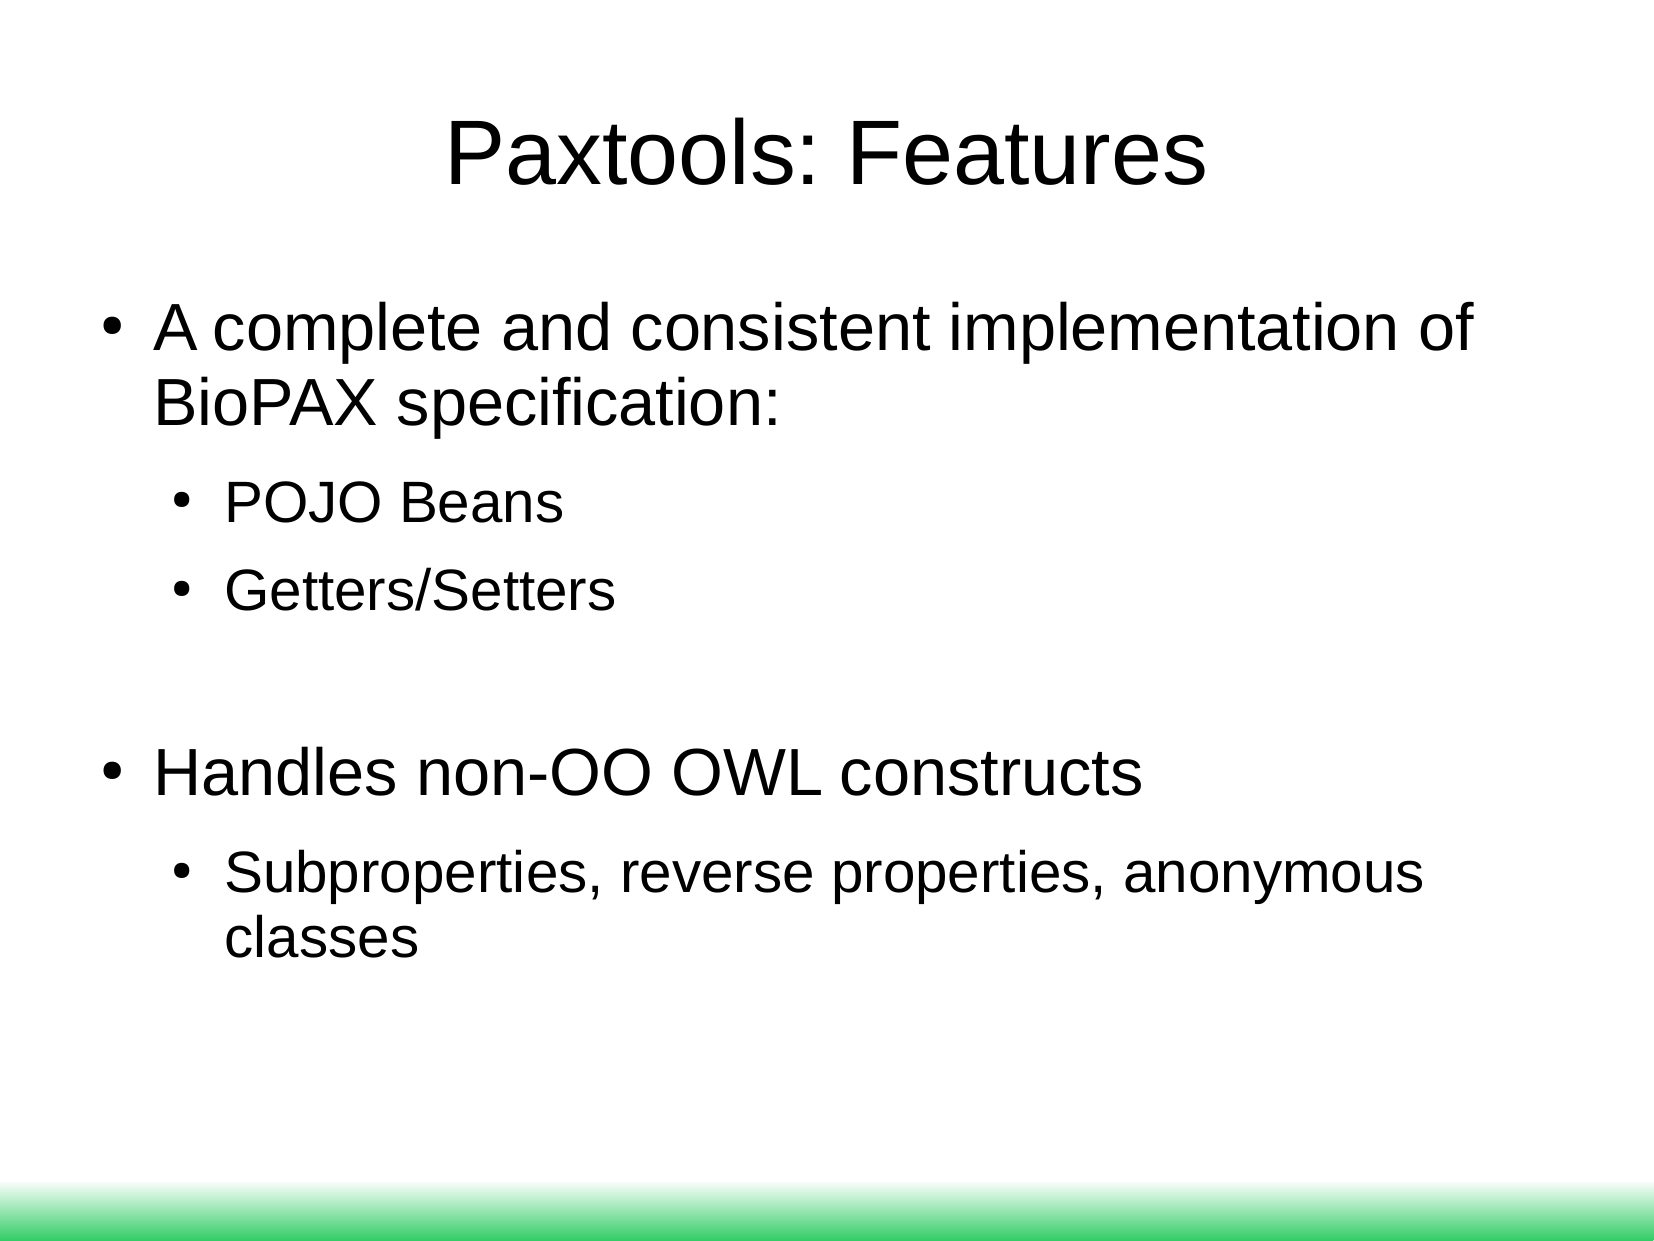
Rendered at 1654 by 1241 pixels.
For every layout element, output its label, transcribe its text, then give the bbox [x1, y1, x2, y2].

title Paxtools: Features [82, 49, 1571, 257]
list A complete and consistent implementation of BioPAX specification: POJO Beans Getters/Setters Handles non-OO OWL constructs Subproperties, reverse properties, anonymous classes [82, 290, 1571, 1109]
